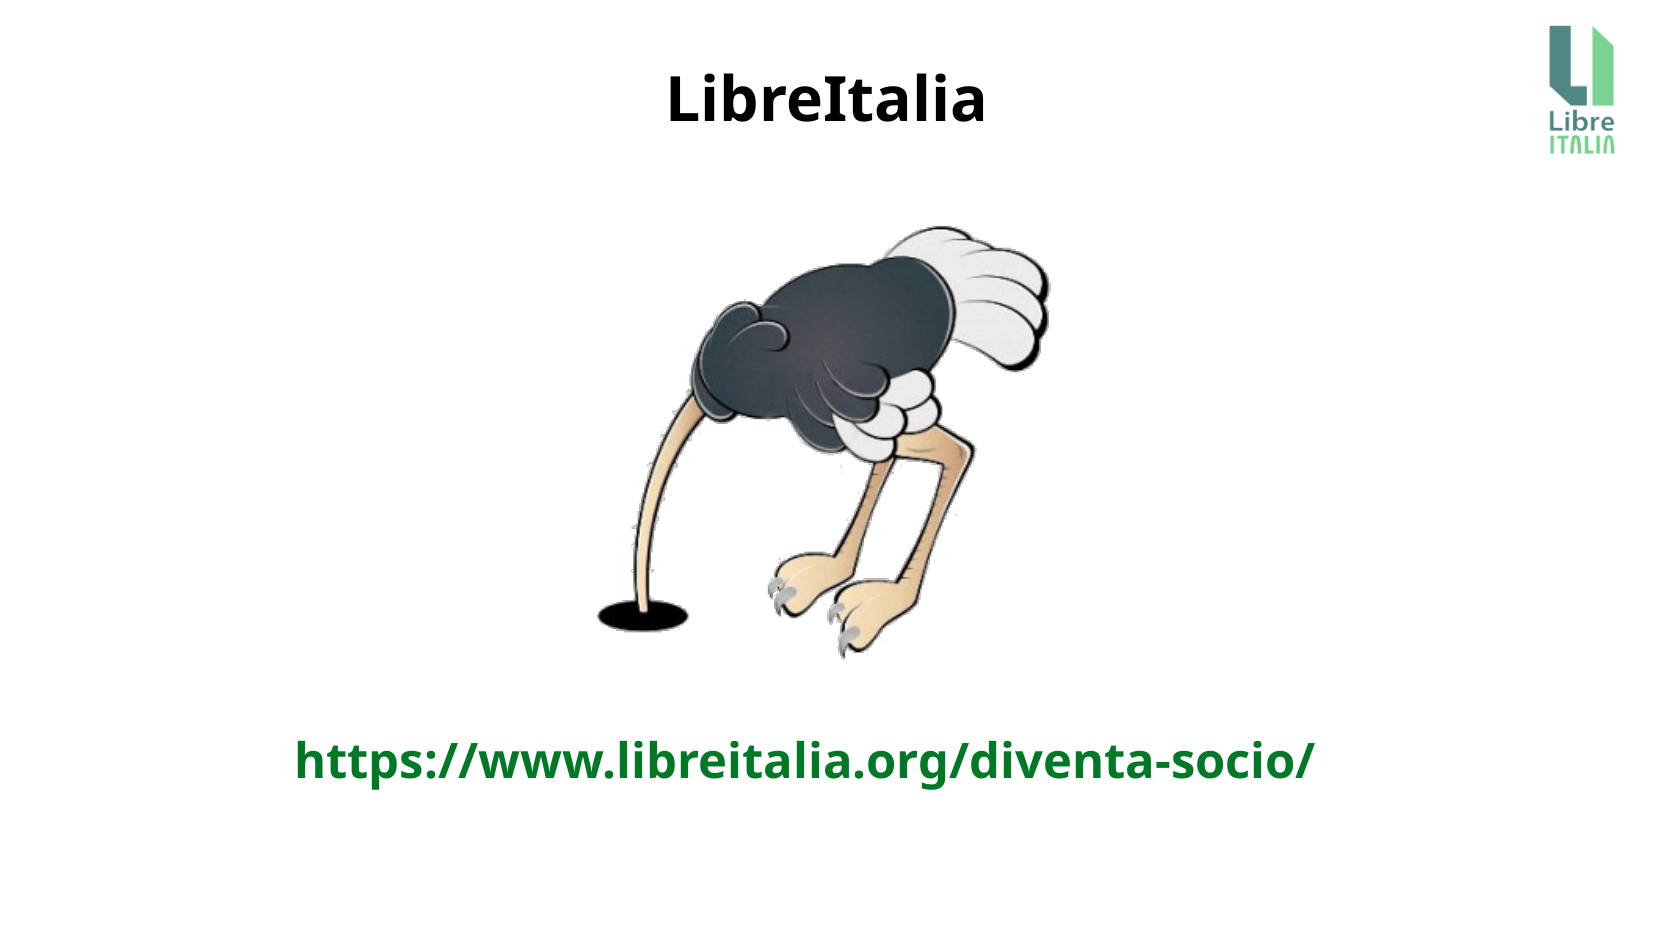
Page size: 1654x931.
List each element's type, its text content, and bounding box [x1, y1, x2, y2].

picture [582, 192, 1052, 662]
title LibreItalia [129, 44, 1525, 151]
list https://www.libreitalia.org/diventa-socio/ [242, 726, 1412, 839]
picture [1529, 23, 1632, 158]
